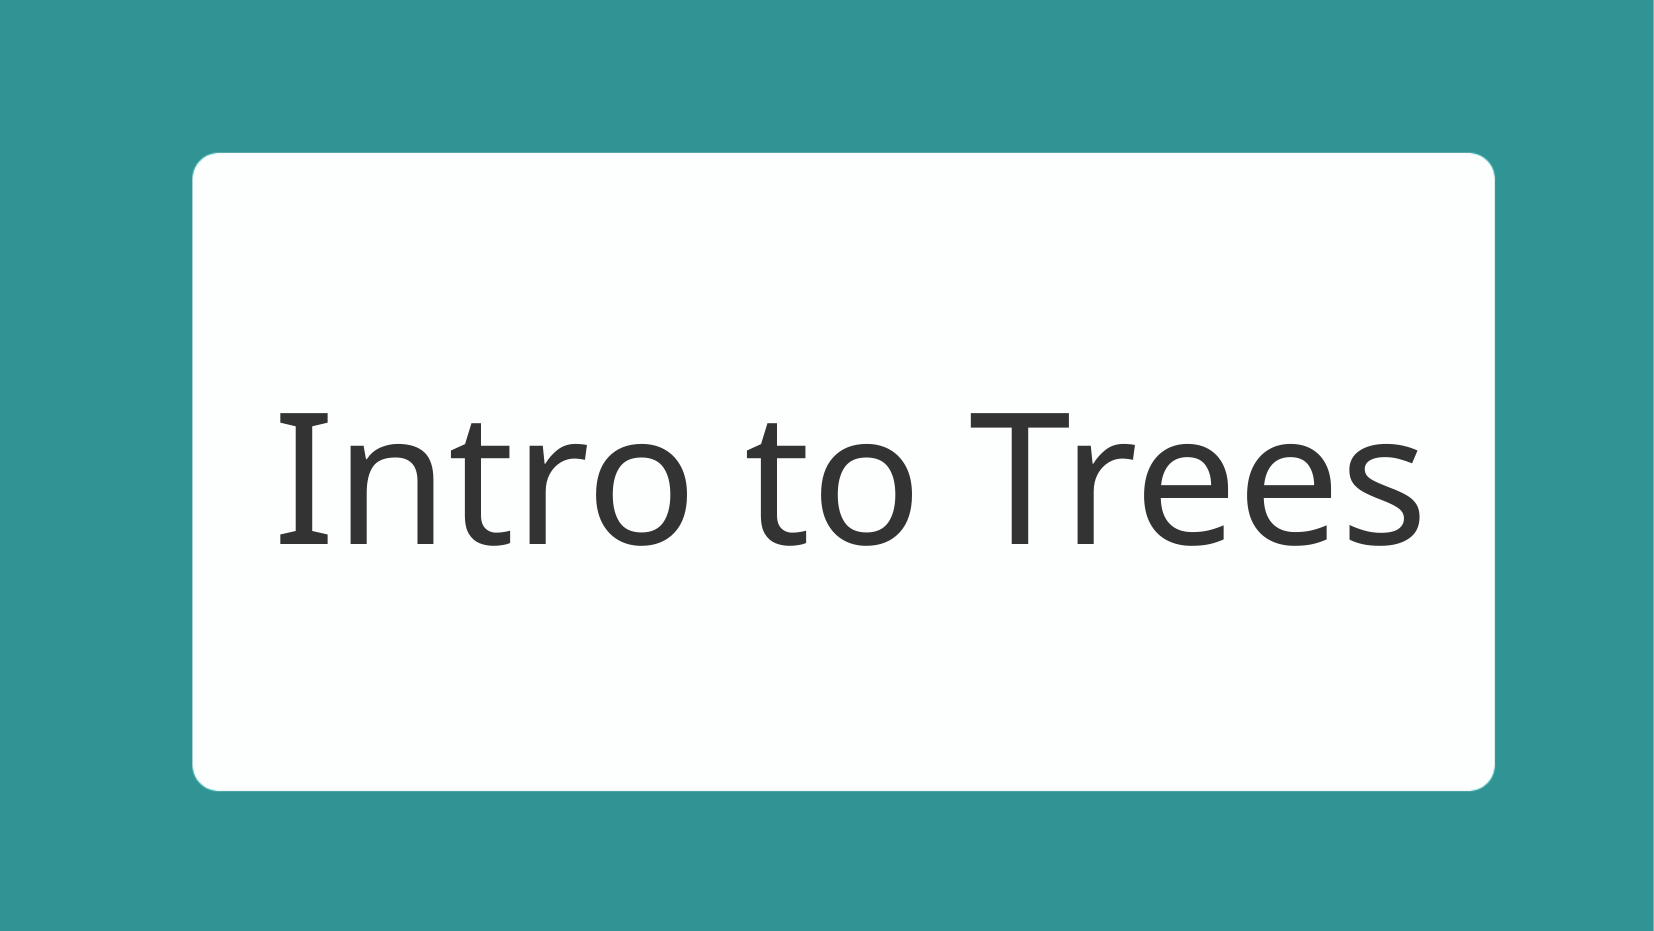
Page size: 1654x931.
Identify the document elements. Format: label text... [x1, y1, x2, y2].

title Intro to Trees [226, 172, 1477, 773]
picture [0, 0, 1654, 931]
